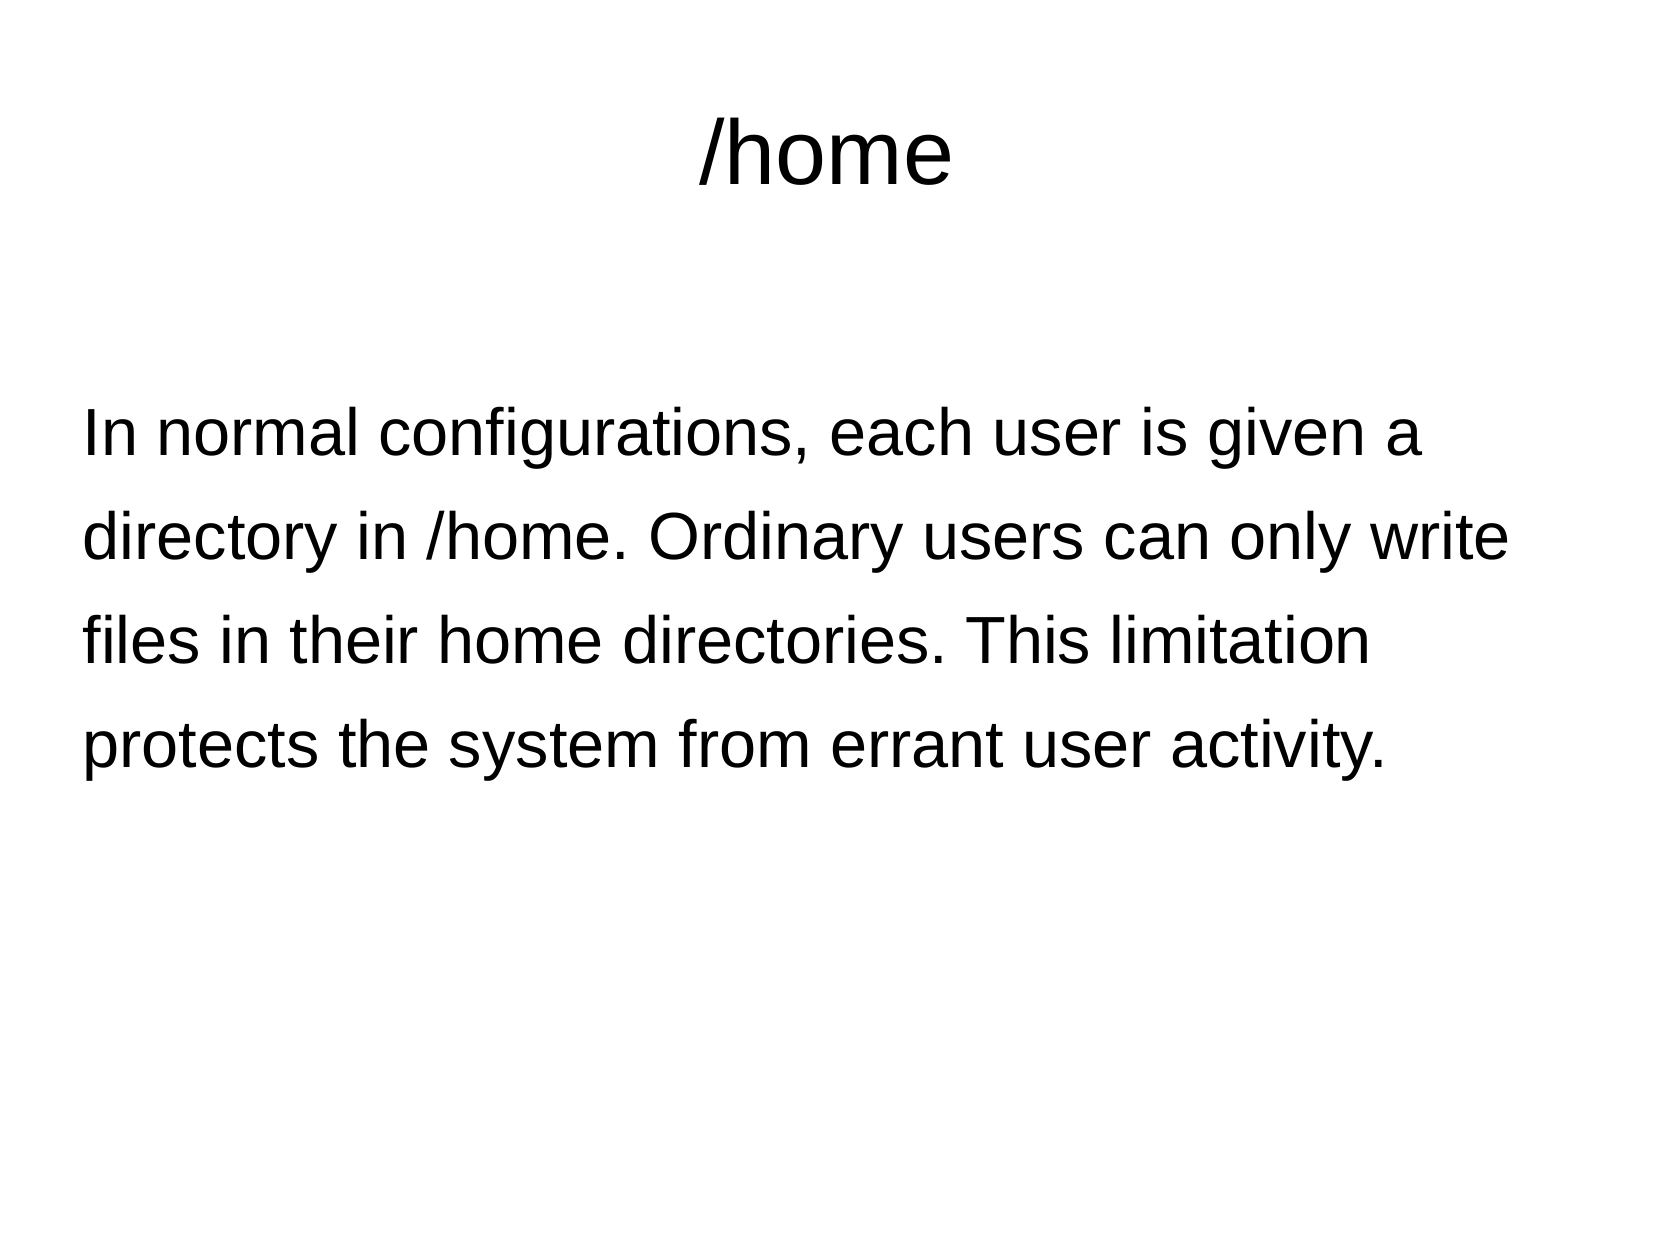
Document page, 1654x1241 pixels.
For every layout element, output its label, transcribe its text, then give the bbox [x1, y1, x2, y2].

list In normal configurations, each user is given a directory in /home. Ordinary users can only write files in their home directories. This limitation protects the system from errant user activity. [82, 290, 1571, 1010]
title /home [82, 49, 1571, 257]
